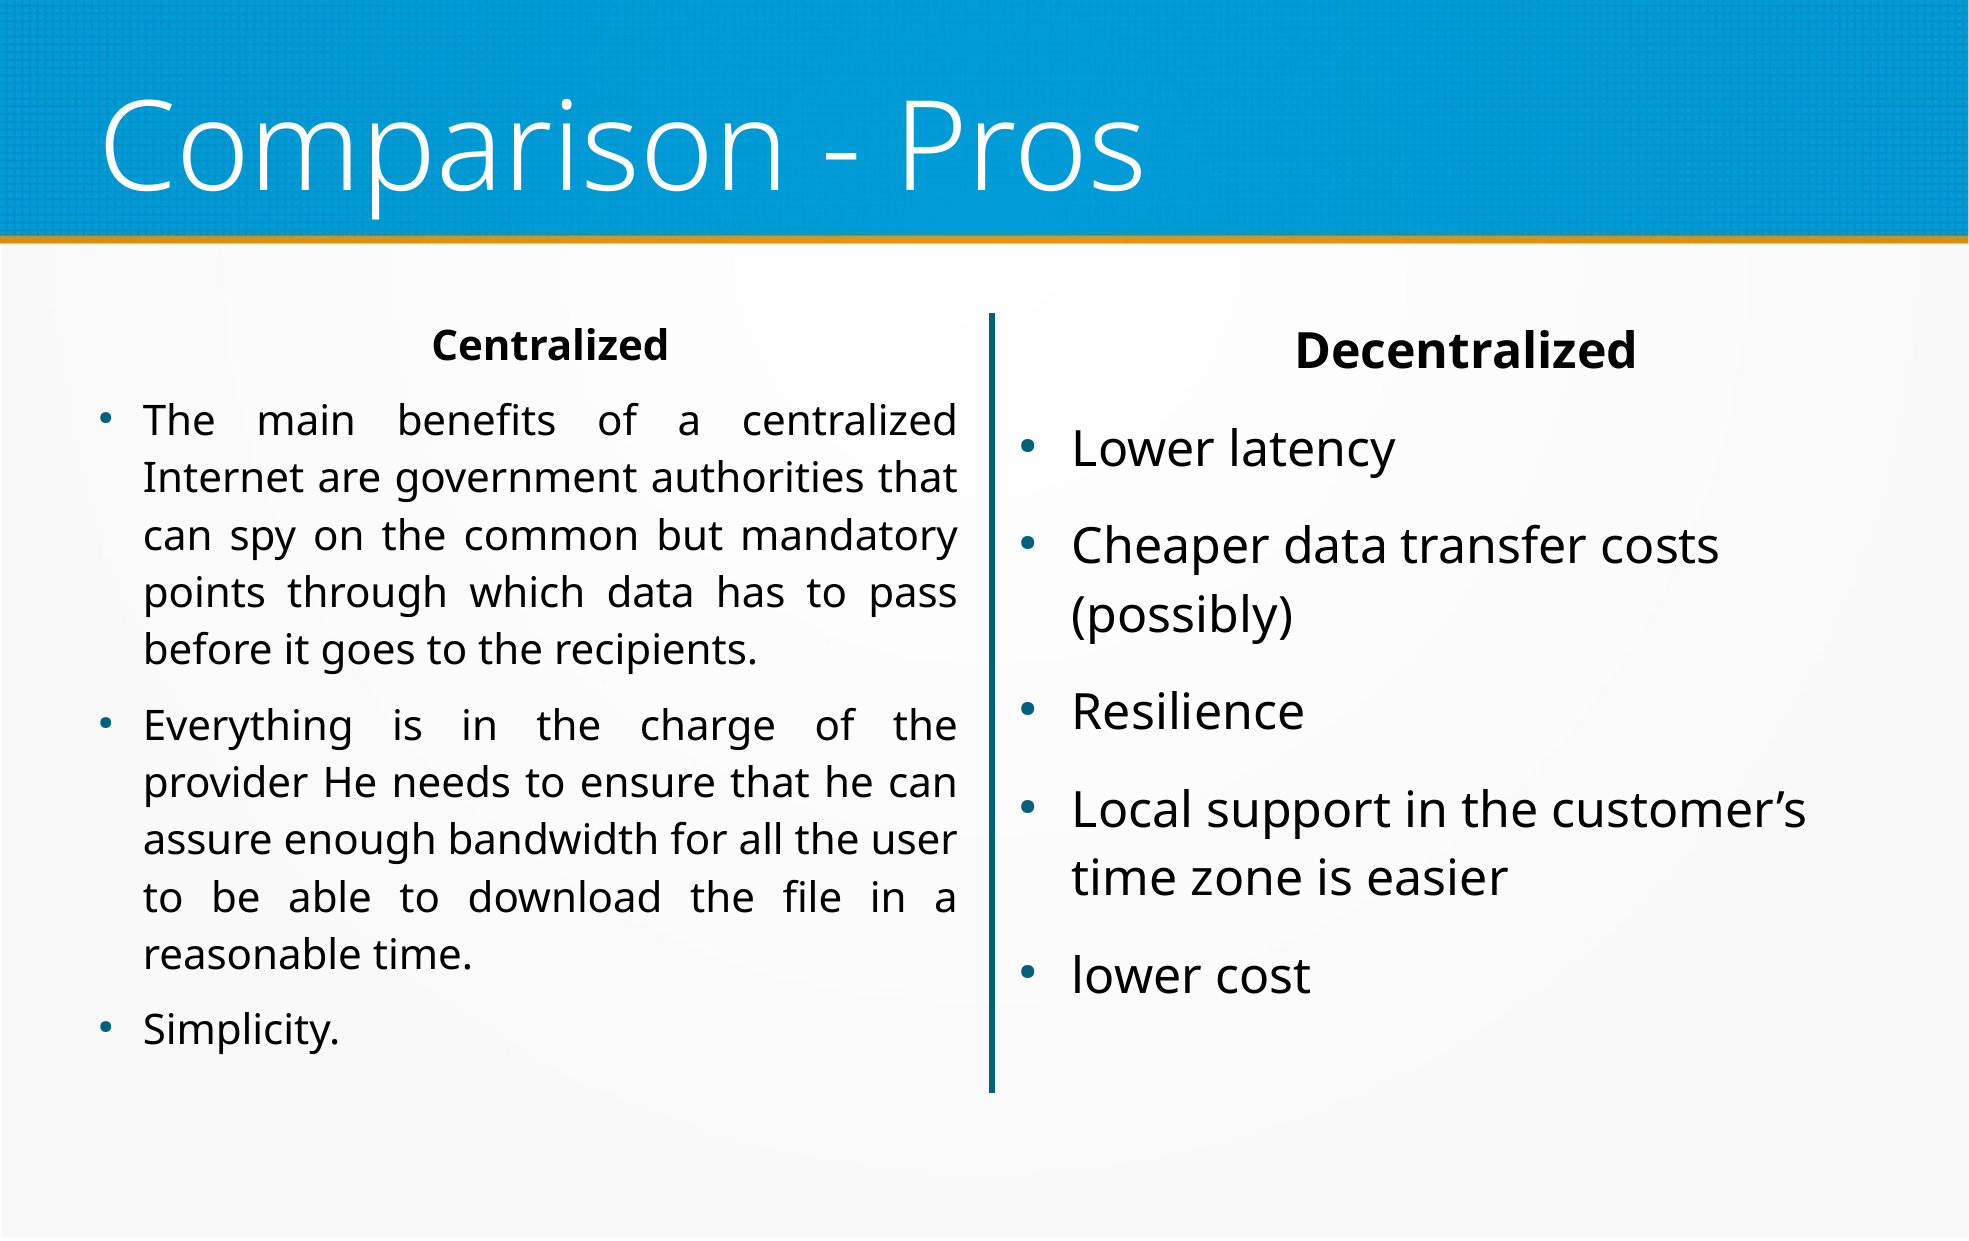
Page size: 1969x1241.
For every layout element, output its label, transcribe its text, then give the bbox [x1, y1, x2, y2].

list Centralized The main benefits of a centralized Internet are government authorities that can spy on the common but mandatory points through which data has to pass before it goes to the recipients. Everything is in the charge of the provider He needs to ensure that he can assure enough bandwidth for all the user to be able to download the file in a reasonable time. Simplicity. [98, 315, 958, 1081]
picture [0, 233, 1969, 1241]
title Comparison - Pros [98, 19, 1870, 227]
list Decentralized Lower latency Cheaper data transfer costs (possibly) Resilience Local support in the customer’s time zone is easier lower cost [1001, 315, 1861, 1081]
